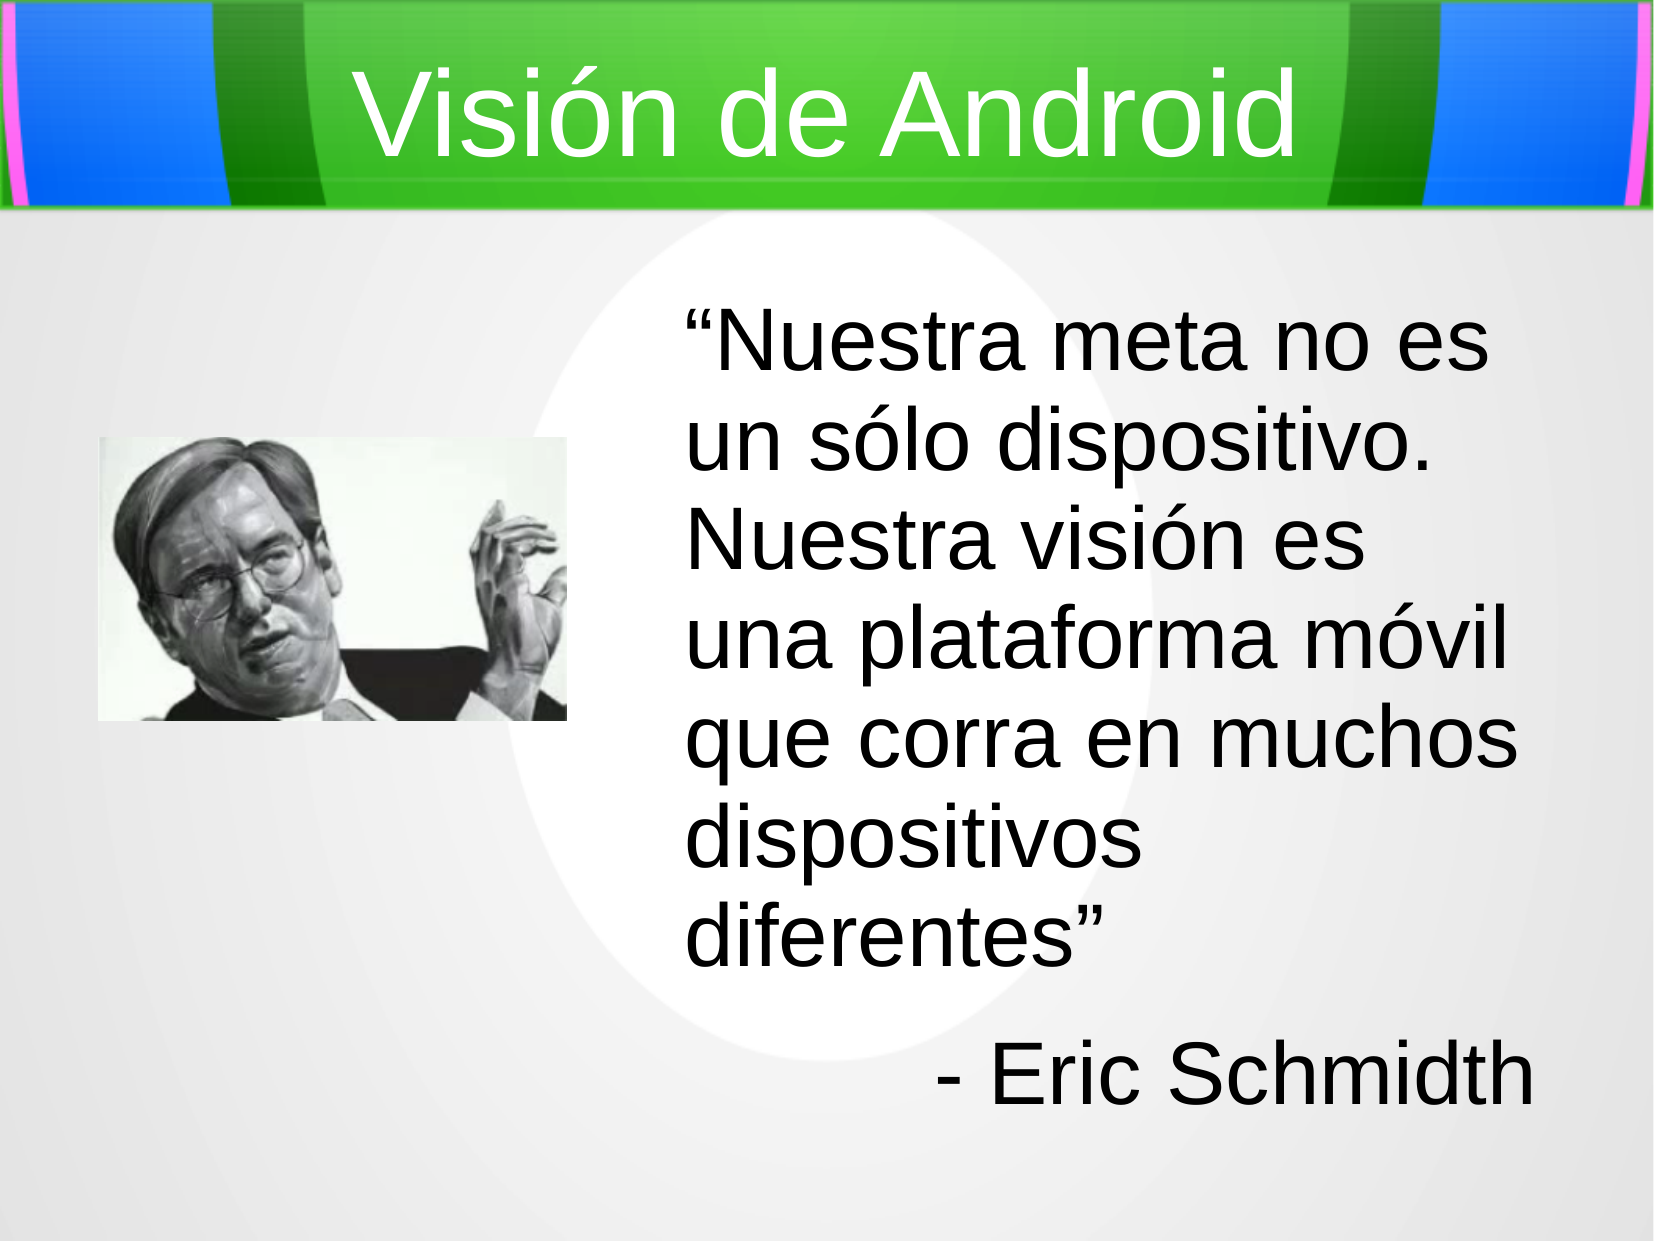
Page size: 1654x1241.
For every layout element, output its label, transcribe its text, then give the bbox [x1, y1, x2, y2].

picture [0, 0, 1654, 1241]
list “Nuestra meta no es un sólo dispositivo. Nuestra visión es una plataforma móvil que corra en muchos dispositivos diferentes” - Eric Schmidth [614, 290, 1538, 1158]
title Visión de Android [82, 45, 1571, 183]
